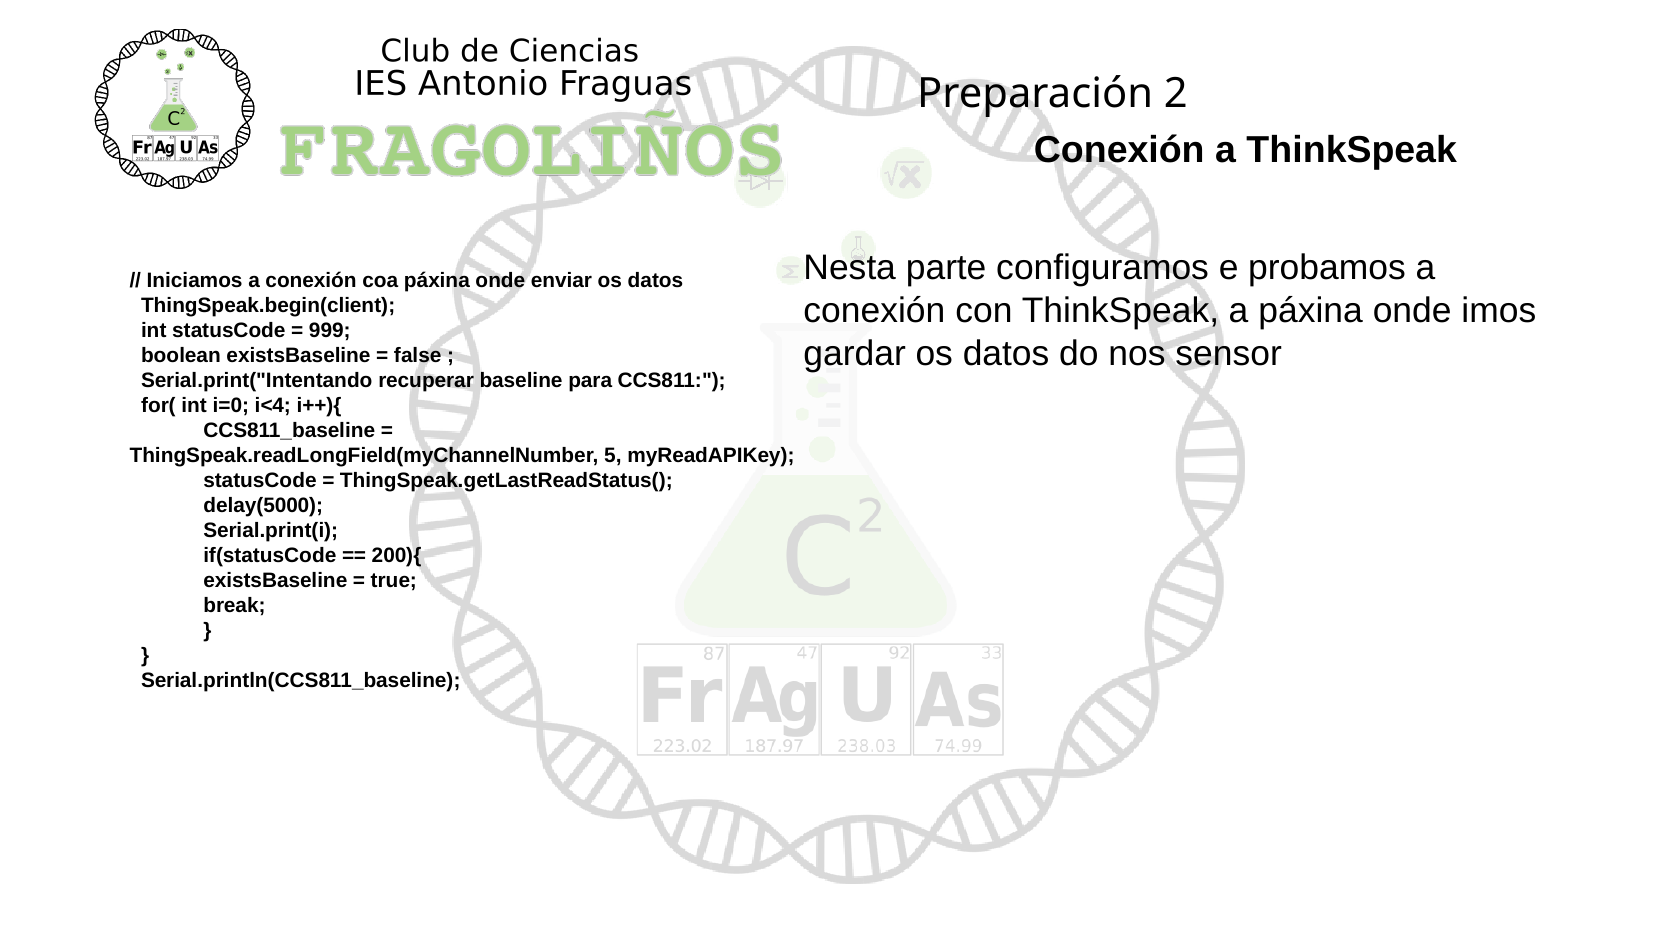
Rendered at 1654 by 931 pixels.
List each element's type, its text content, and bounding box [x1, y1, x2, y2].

text_box Preparación 2 [902, 58, 1589, 118]
picture [82, 29, 1245, 252]
text_box Nesta parte configuramos e probamos a conexión con ThinkSpeak, a páxina onde imos gardar os datos do nos sensor [788, 229, 1555, 388]
text_box // Iniciamos a conexión coa páxina onde enviar os datos ThingSpeak.begin(client); int statusCode = 999; boolean existsBaseline = false ; Serial.print("Intentando recuperar baseline para CCS811:"); for( int i=0; i<4; i++){ CCS811_baseline = ThingSpeak.readLongField(myChannelNumber, 5, myReadAPIKey); statusCode = ThingSpeak.getLastReadStatus(); delay(5000); Serial.print(i); if(statusCode == 200){ existsBaseline = true; break; } } Serial.println(CCS811_baseline); [114, 252, 847, 757]
picture [409, 388, 1245, 884]
text_box Conexión a ThinkSpeak [902, 118, 1589, 178]
